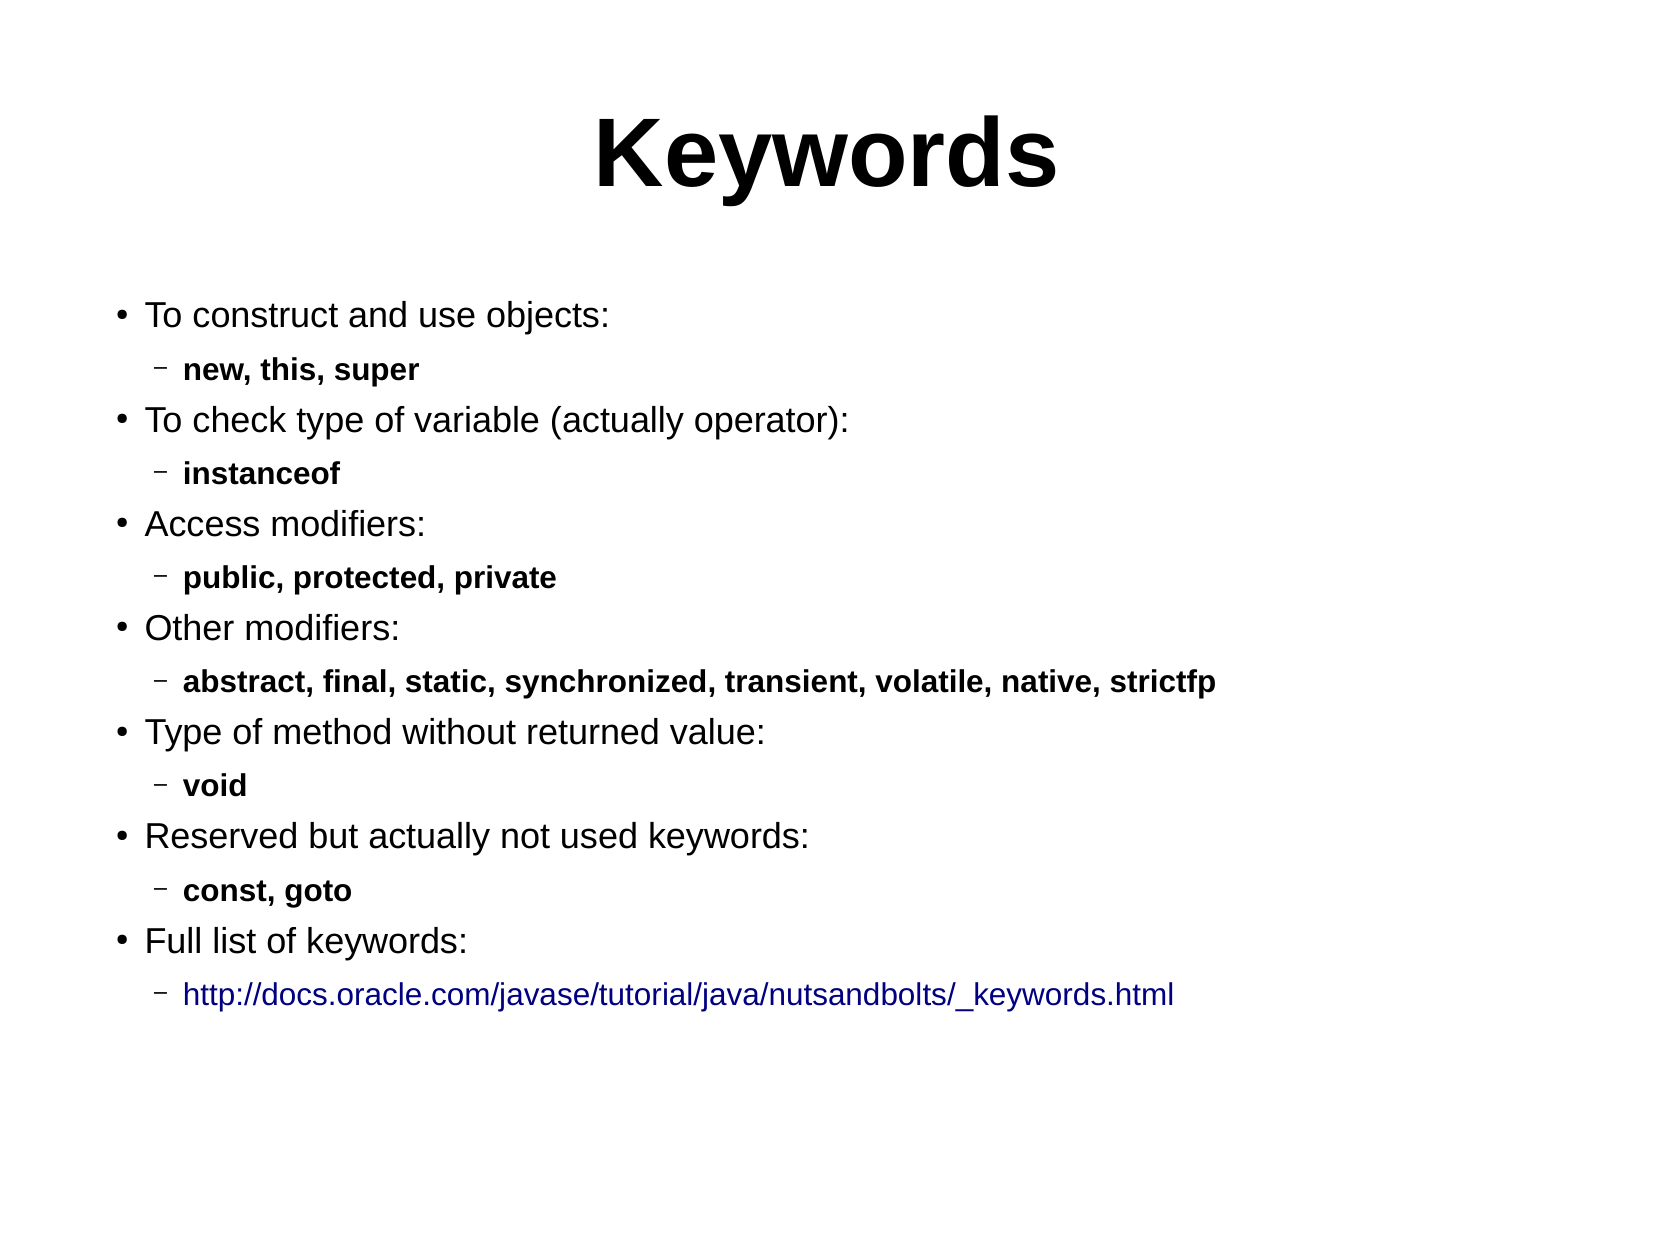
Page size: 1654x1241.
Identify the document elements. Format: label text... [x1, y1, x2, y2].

title Keywords [82, 98, 1571, 208]
list To construct and use objects: new, this, super To check type of variable (actually operator): instanceof Access modifiers: public, protected, private Other modifiers: abstract, final, static, synchronized, transient, volatile, native, strictfp Type of method without returned value: void Reserved but actually not used keywords: const, goto Full list of keywords: http://docs.oracle.com/javase/tutorial/java/nutsandbolts/_keywords.html [106, 295, 1562, 1015]
